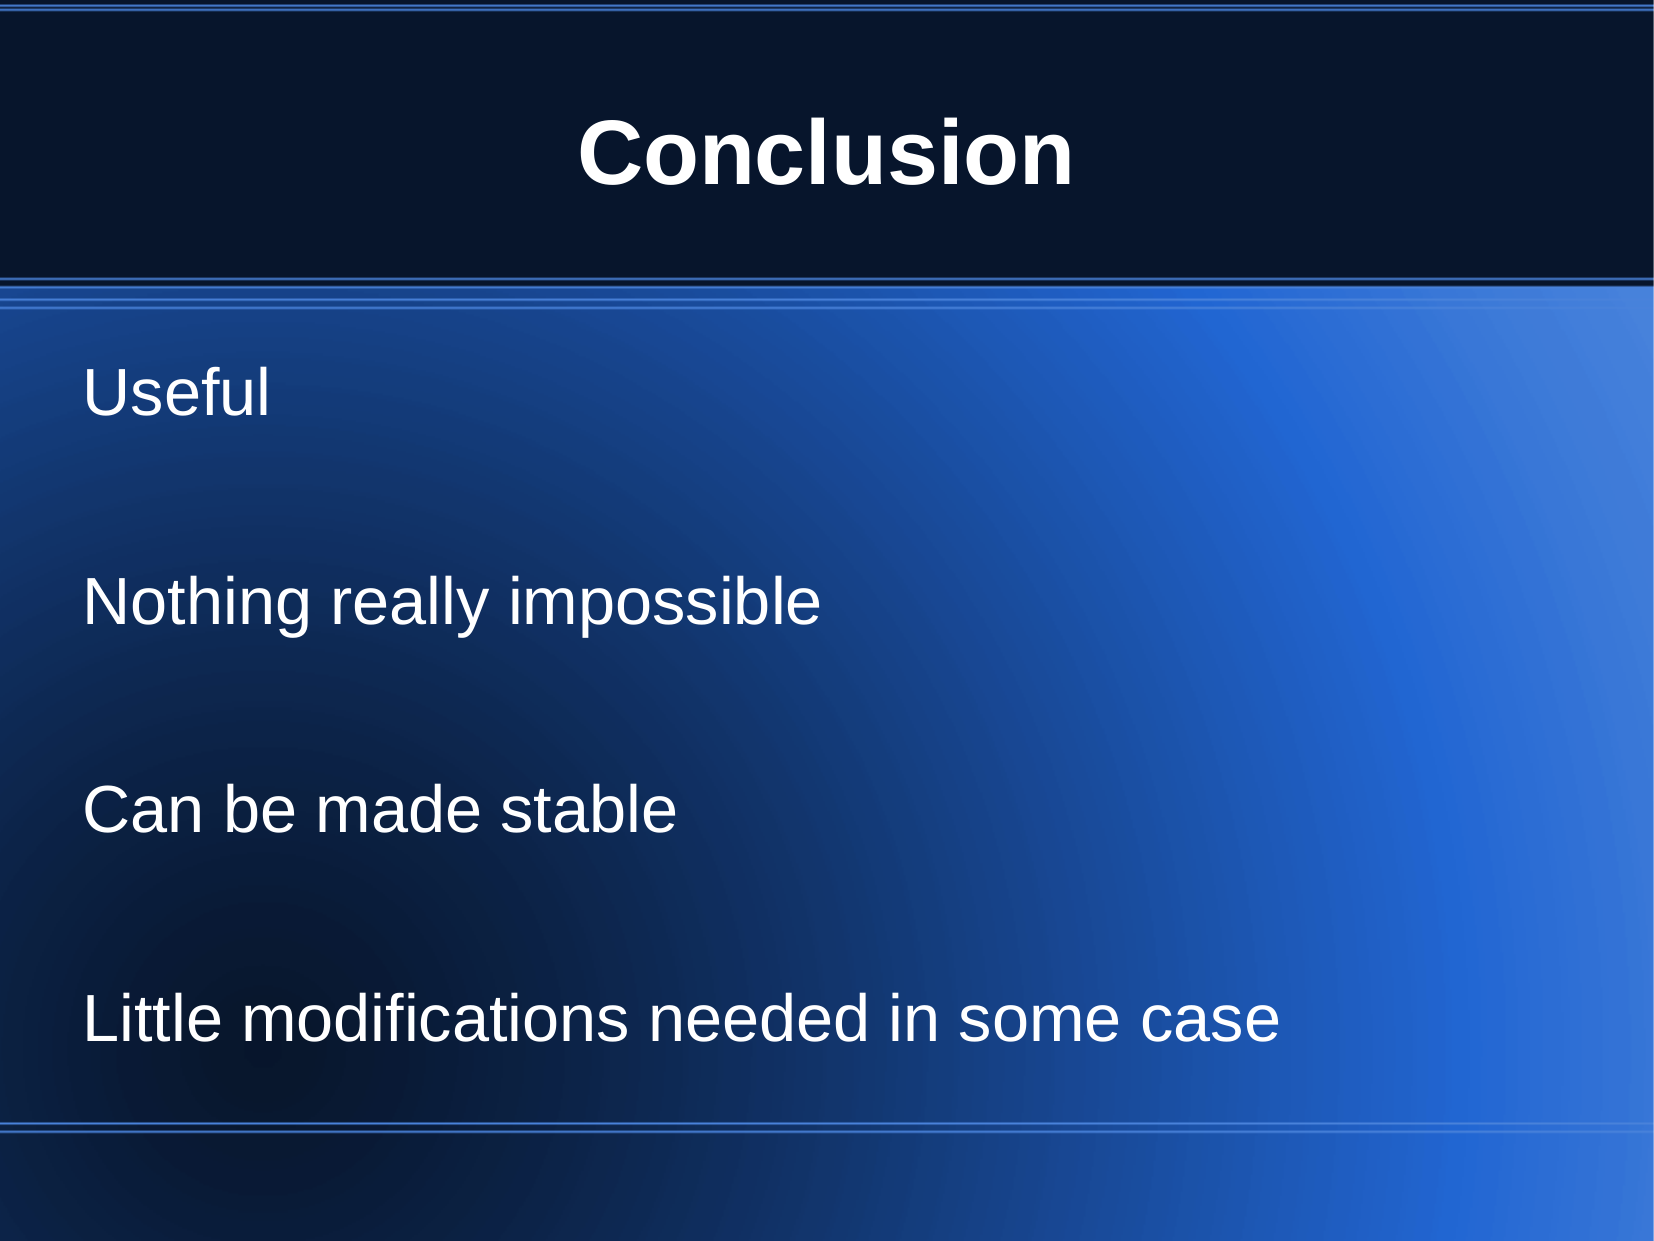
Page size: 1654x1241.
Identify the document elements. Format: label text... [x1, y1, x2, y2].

title Conclusion [82, 56, 1571, 250]
picture [0, 0, 1654, 1241]
list Useful Nothing really impossible Can be made stable Little modifications needed in some case [82, 355, 1571, 1093]
